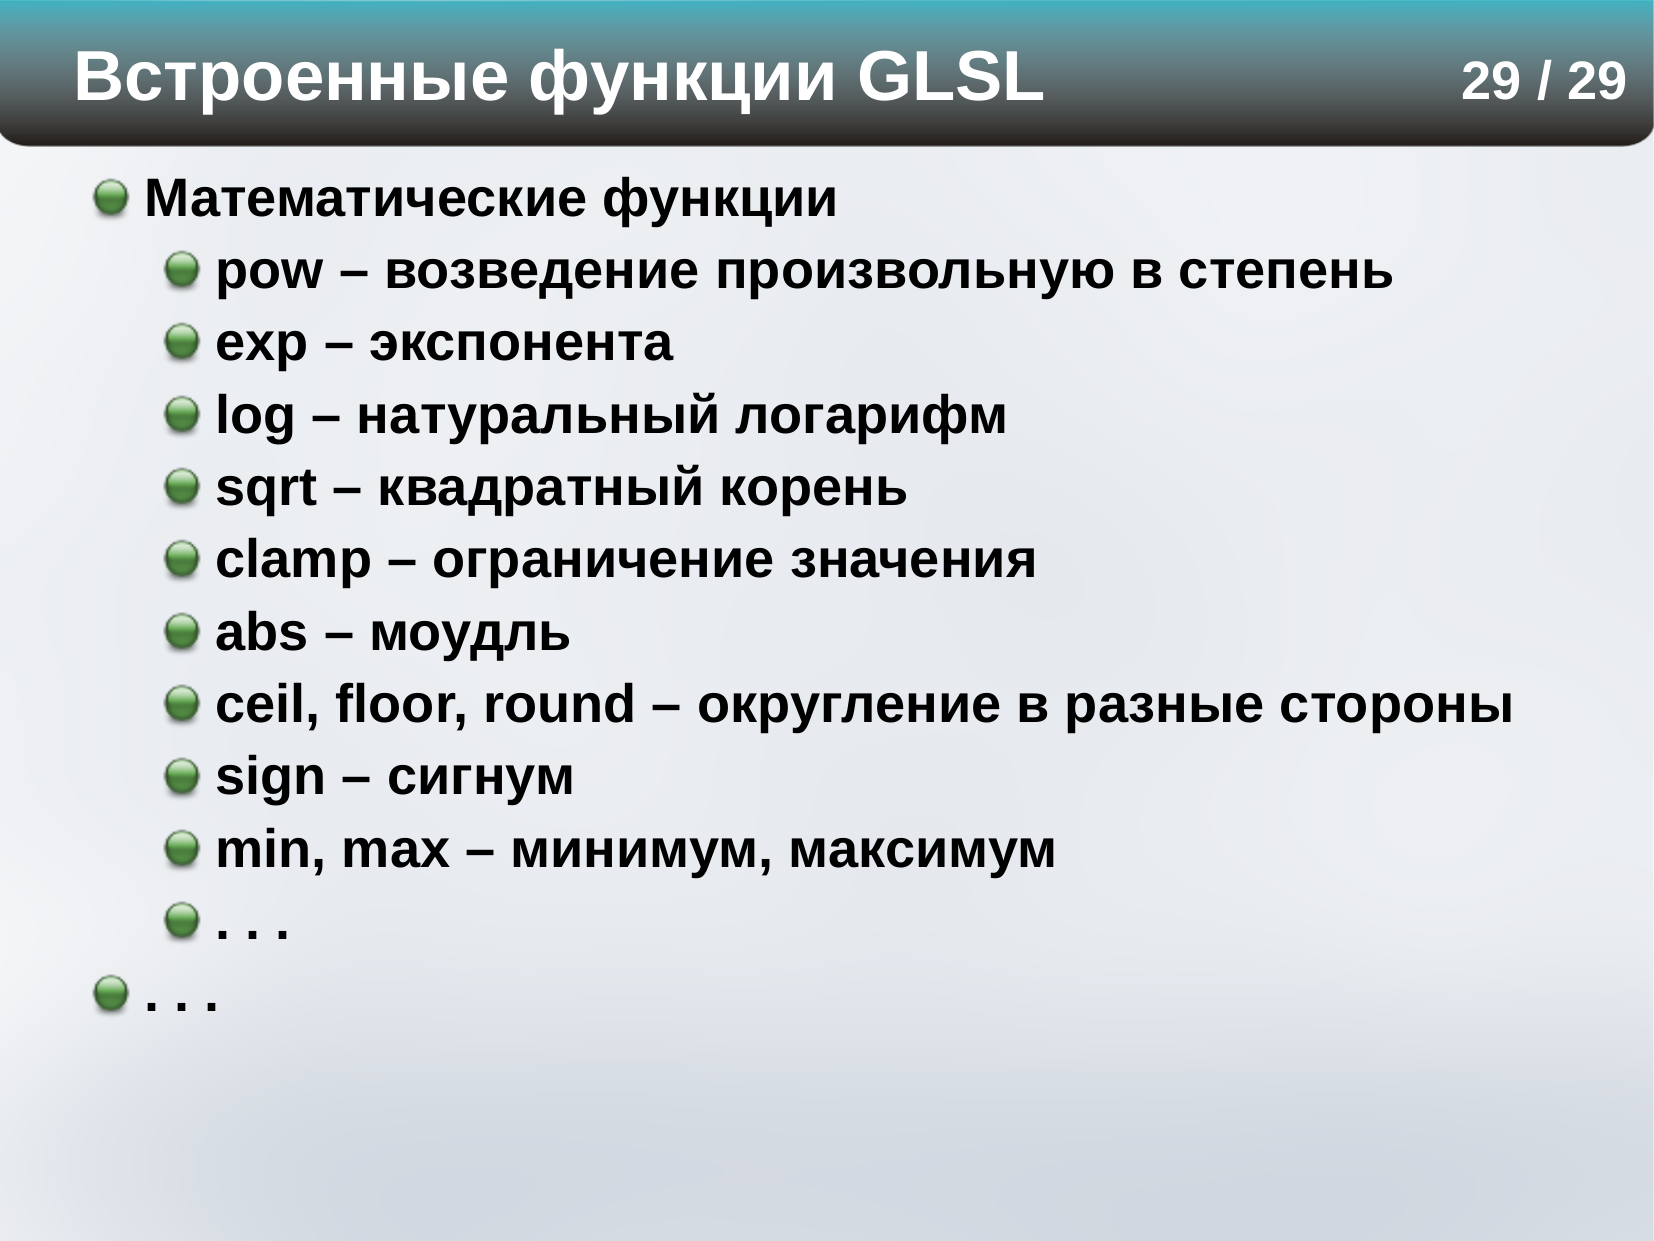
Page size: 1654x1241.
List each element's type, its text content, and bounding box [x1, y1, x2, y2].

text_box Математические функции pow – возведение произвольную в степень exp – экспонента log – натуральный логарифм sqrt – квадратный корень clamp – ограничение значения abs – моудль ceil, floor, round – округление в разные стороны sign – сигнум min, max – минимум, максимум . . . . . . [70, 159, 1625, 1104]
text_box <номер> / 29 [1446, 42, 1654, 179]
picture [0, 0, 1654, 1241]
text_box Встроенные функции GLSL [59, 29, 1418, 124]
